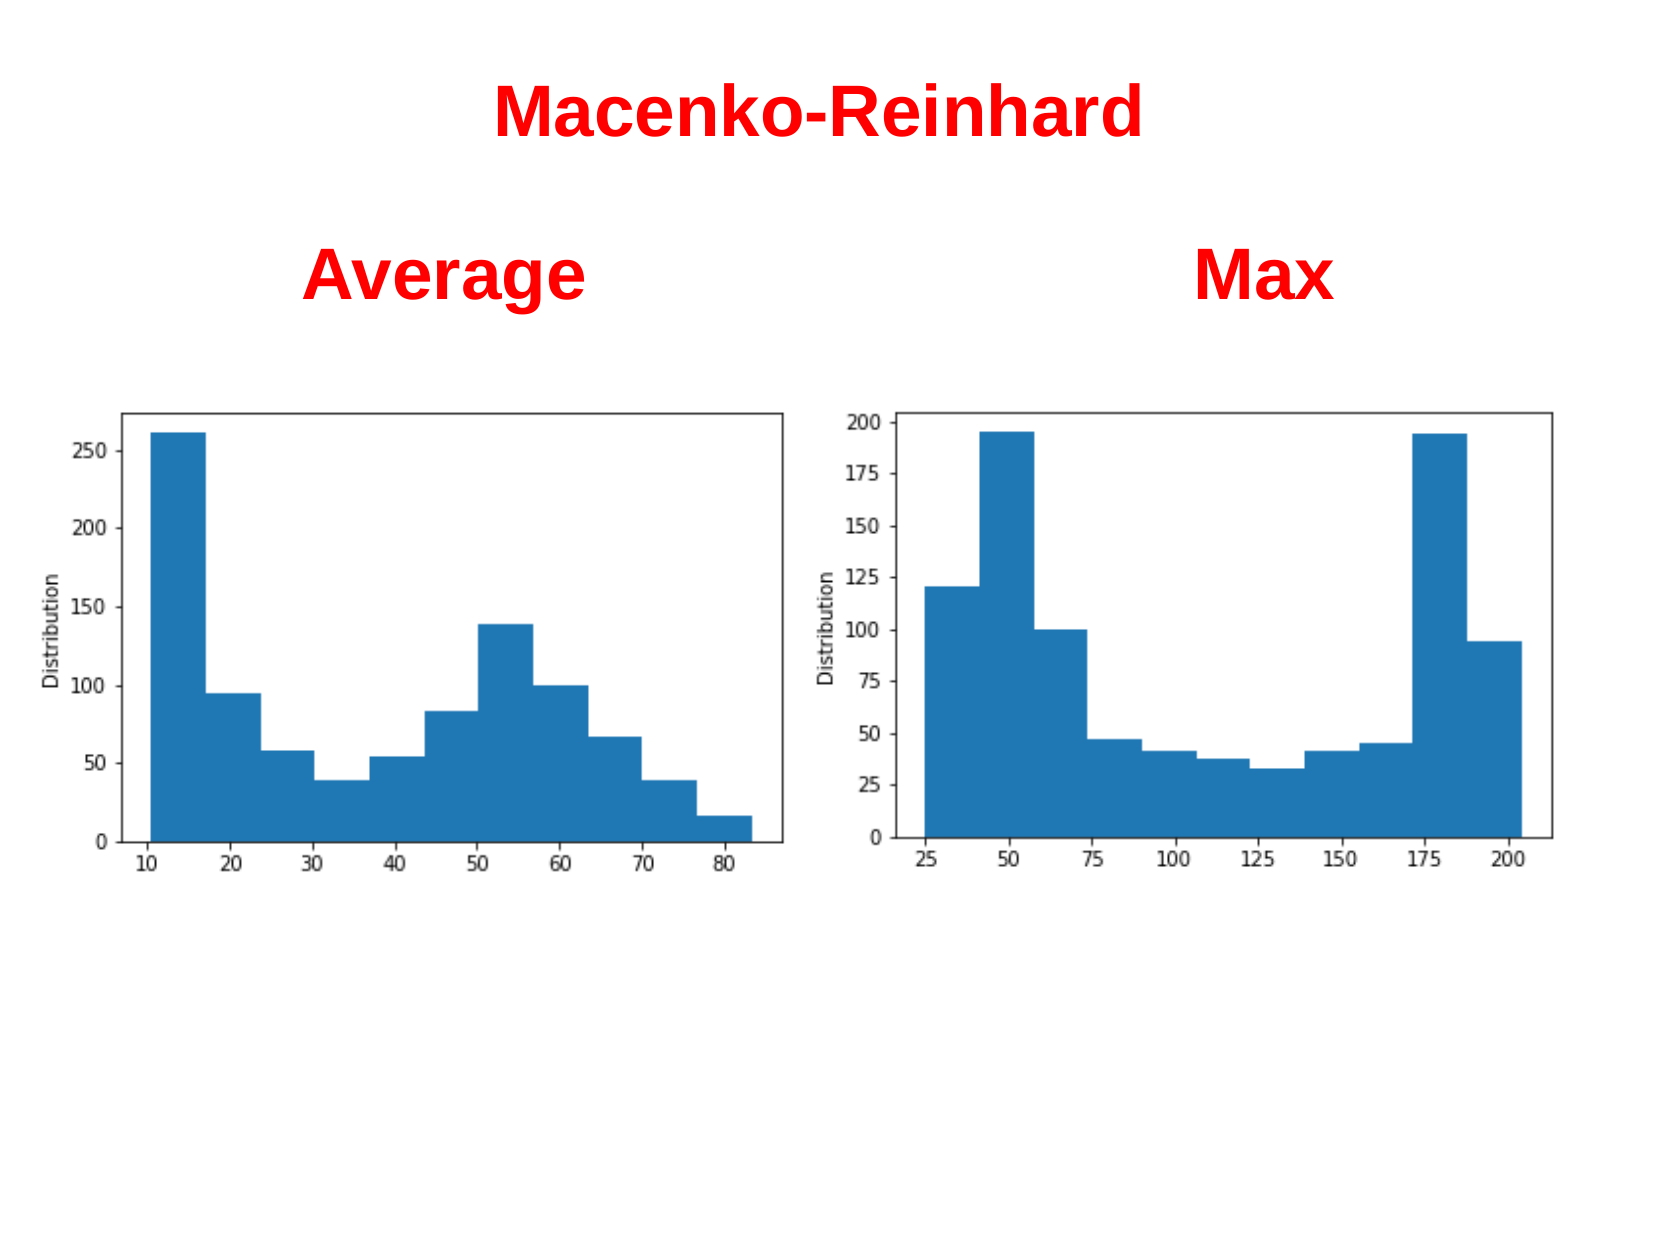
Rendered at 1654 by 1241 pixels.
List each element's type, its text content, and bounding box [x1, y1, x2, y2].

picture [15, 344, 1636, 913]
title Macenko-Reinhard Average Max [75, 70, 1564, 316]
